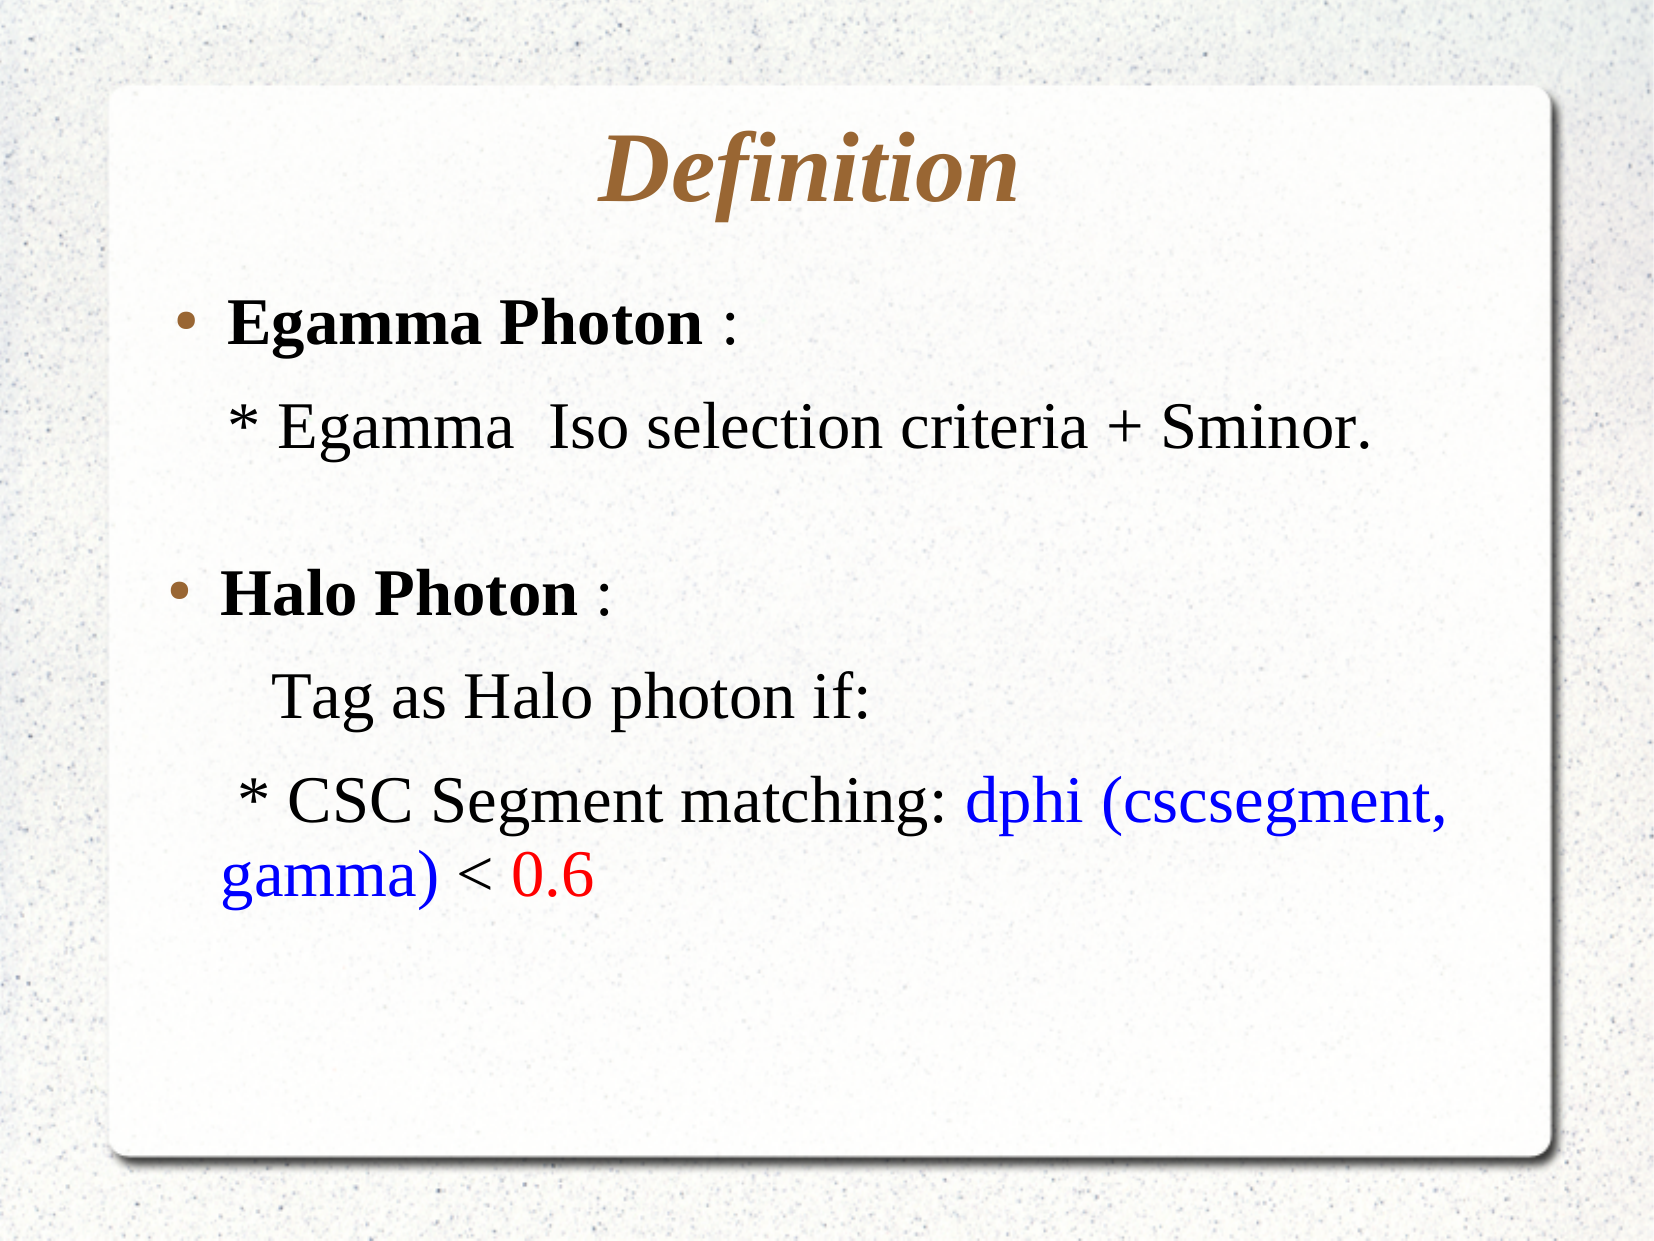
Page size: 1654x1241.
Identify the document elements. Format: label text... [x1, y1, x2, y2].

picture [0, 0, 1654, 1241]
list Halo Photon : Tag as Halo photon if: * CSC Segment matching: dphi (cscsegment, gamma) < 0.6 [150, 555, 1509, 1015]
title Definition [360, 96, 1261, 241]
list Egamma Photon : * Egamma Iso selection criteria + Sminor. [156, 285, 1516, 541]
